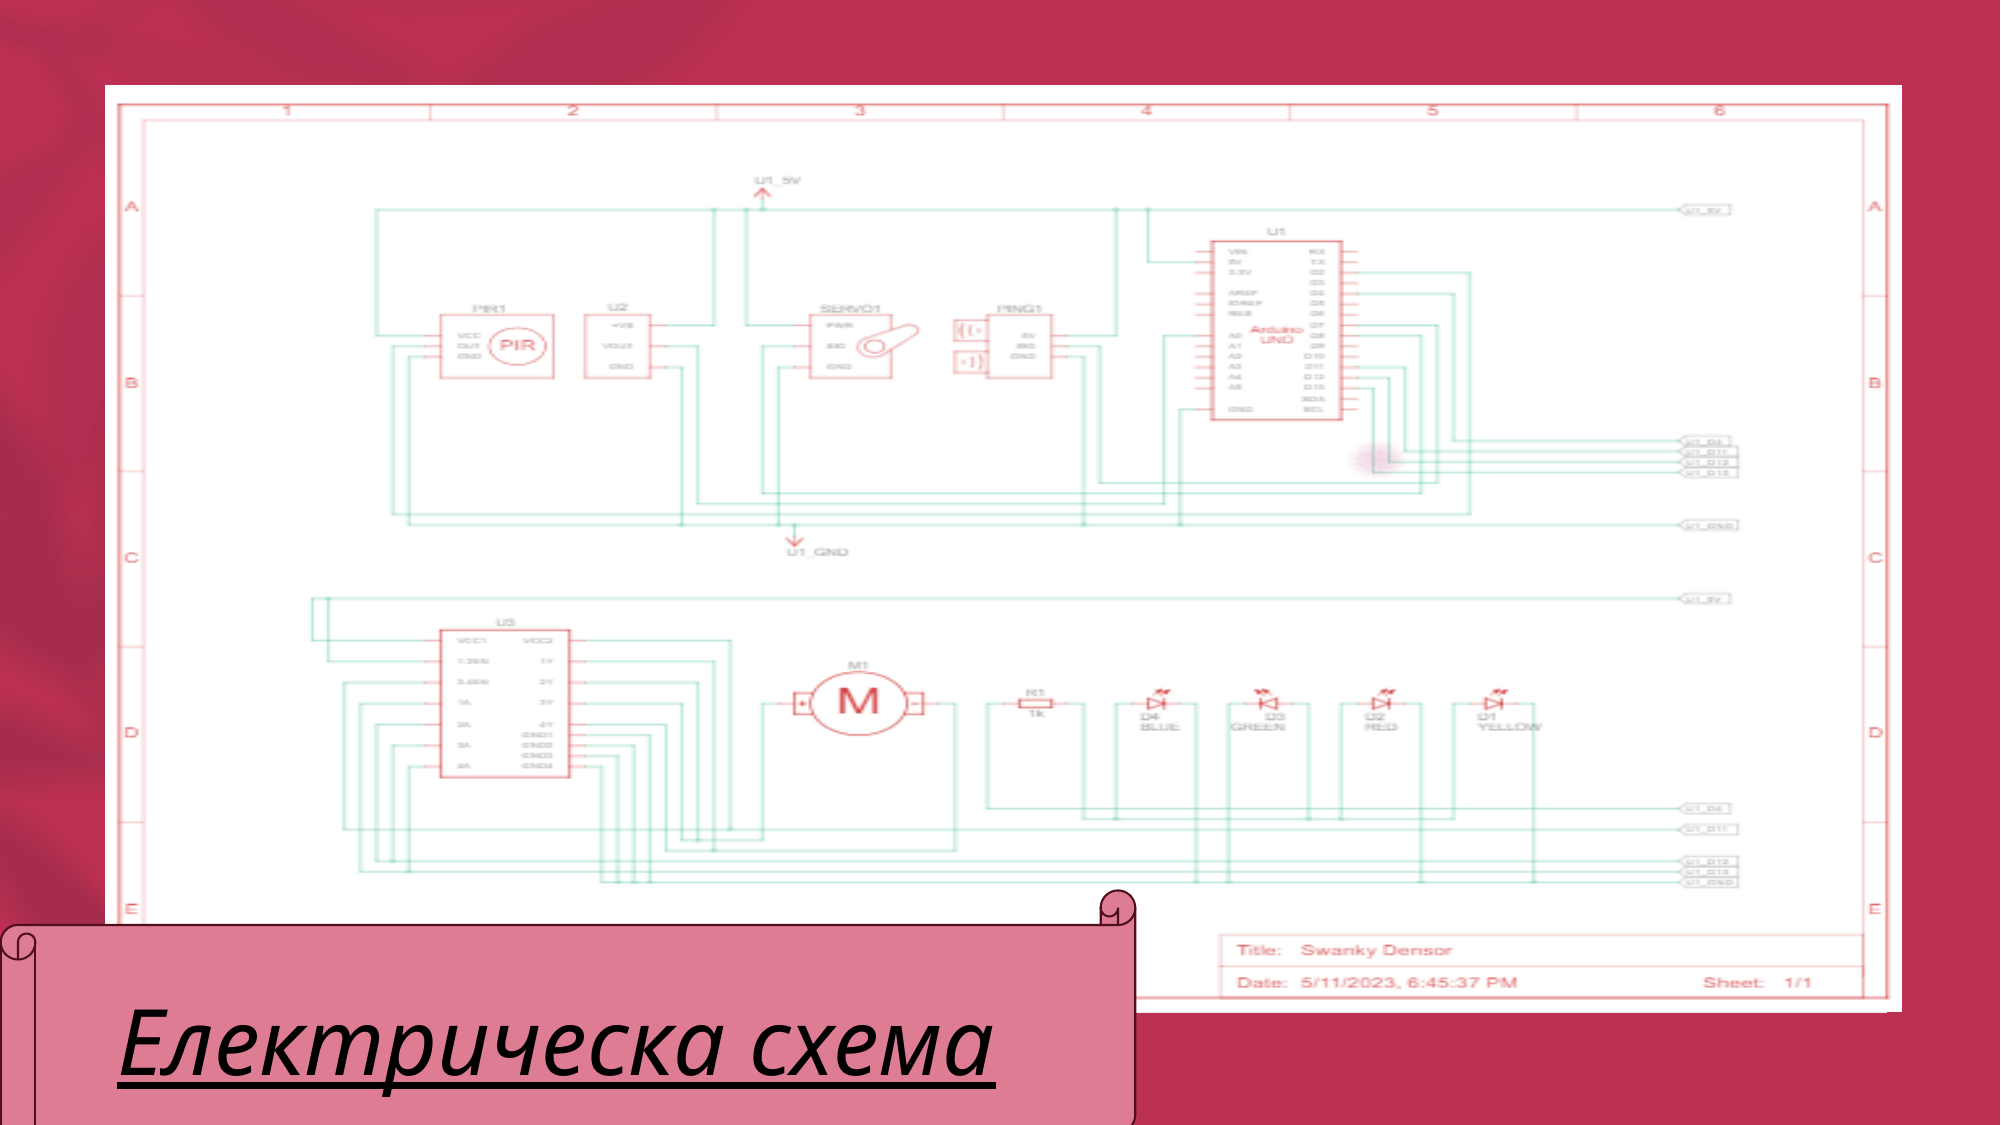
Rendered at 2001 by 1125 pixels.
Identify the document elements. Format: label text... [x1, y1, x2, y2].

picture [0, 0, 1902, 1012]
title Електрическа схема [41, 975, 1071, 1125]
text_box [0, 0, 2000, 1125]
